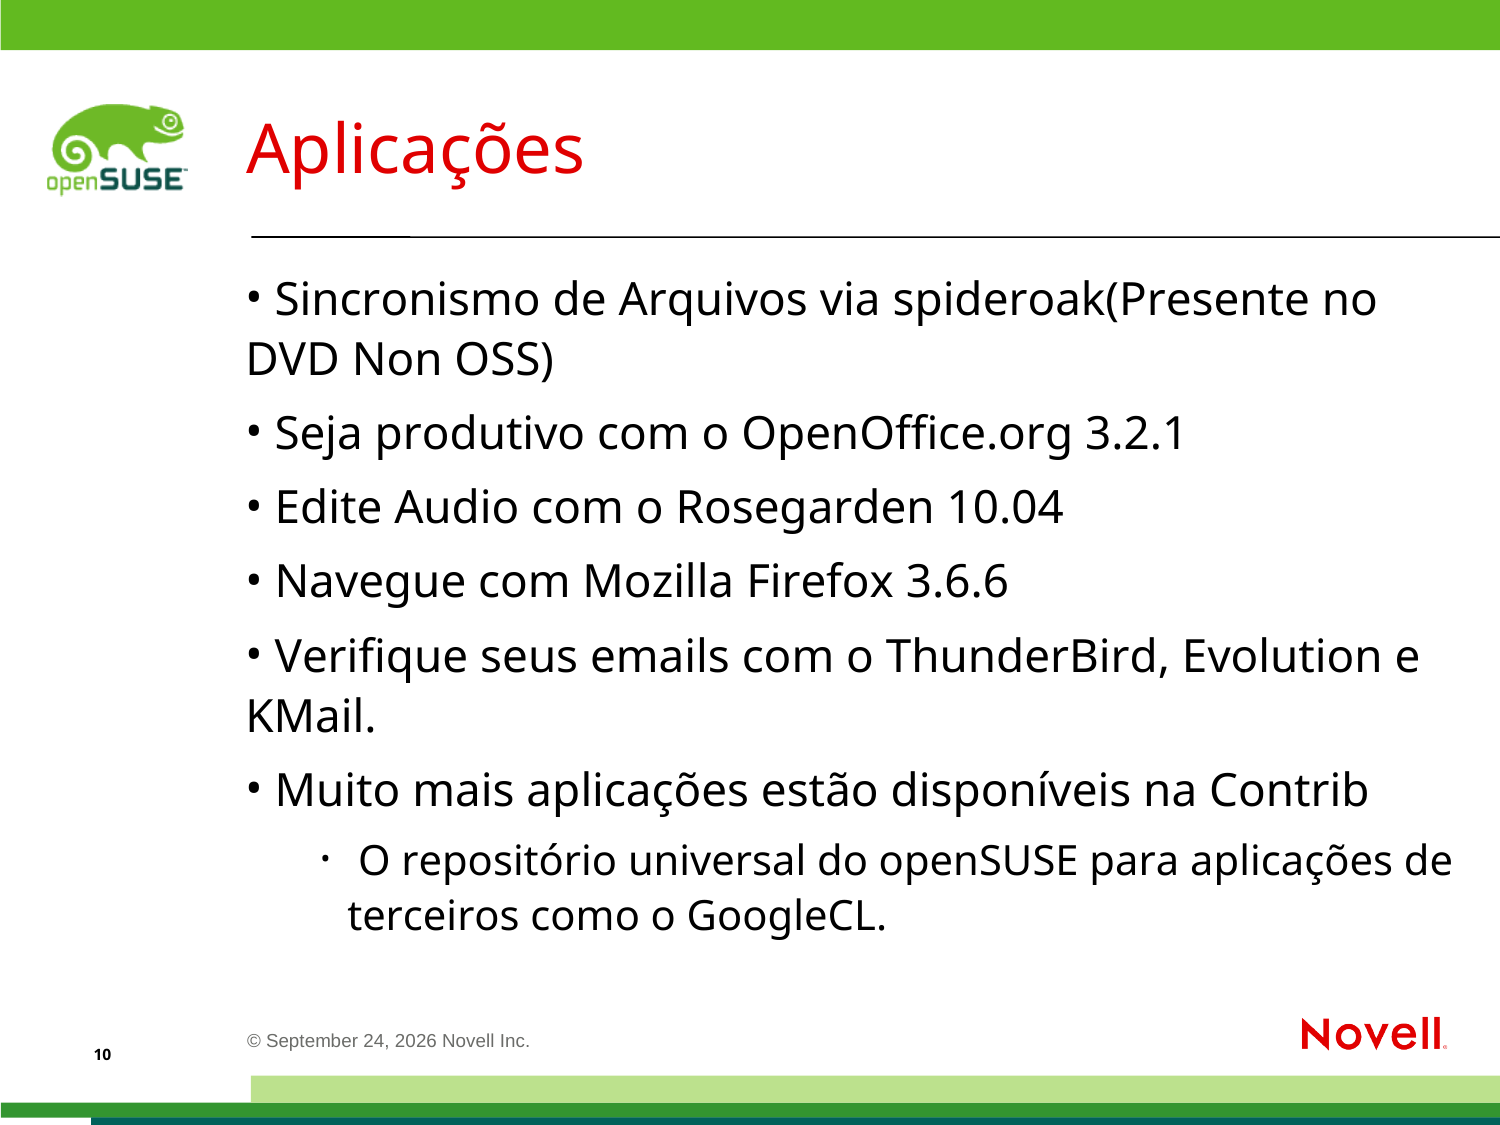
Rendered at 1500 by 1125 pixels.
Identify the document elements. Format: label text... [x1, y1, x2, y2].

title Aplicações [246, 68, 1409, 231]
picture [1295, 1011, 1453, 1056]
list Sincronismo de Arquivos via spideroak(Presente no DVD Non OSS) Seja produtivo com o OpenOffice.org 3.2.1 Edite Audio com o Rosegarden 10.04 Navegue com Mozilla Firefox 3.6.6 Verifique seus emails com o ThunderBird, Evolution e KMail. Muito mais aplicações estão disponíveis na Contrib O repositório universal do openSUSE para aplicações de terceiros como o GoogleCL. [245, 267, 1458, 1010]
picture [47, 104, 188, 197]
